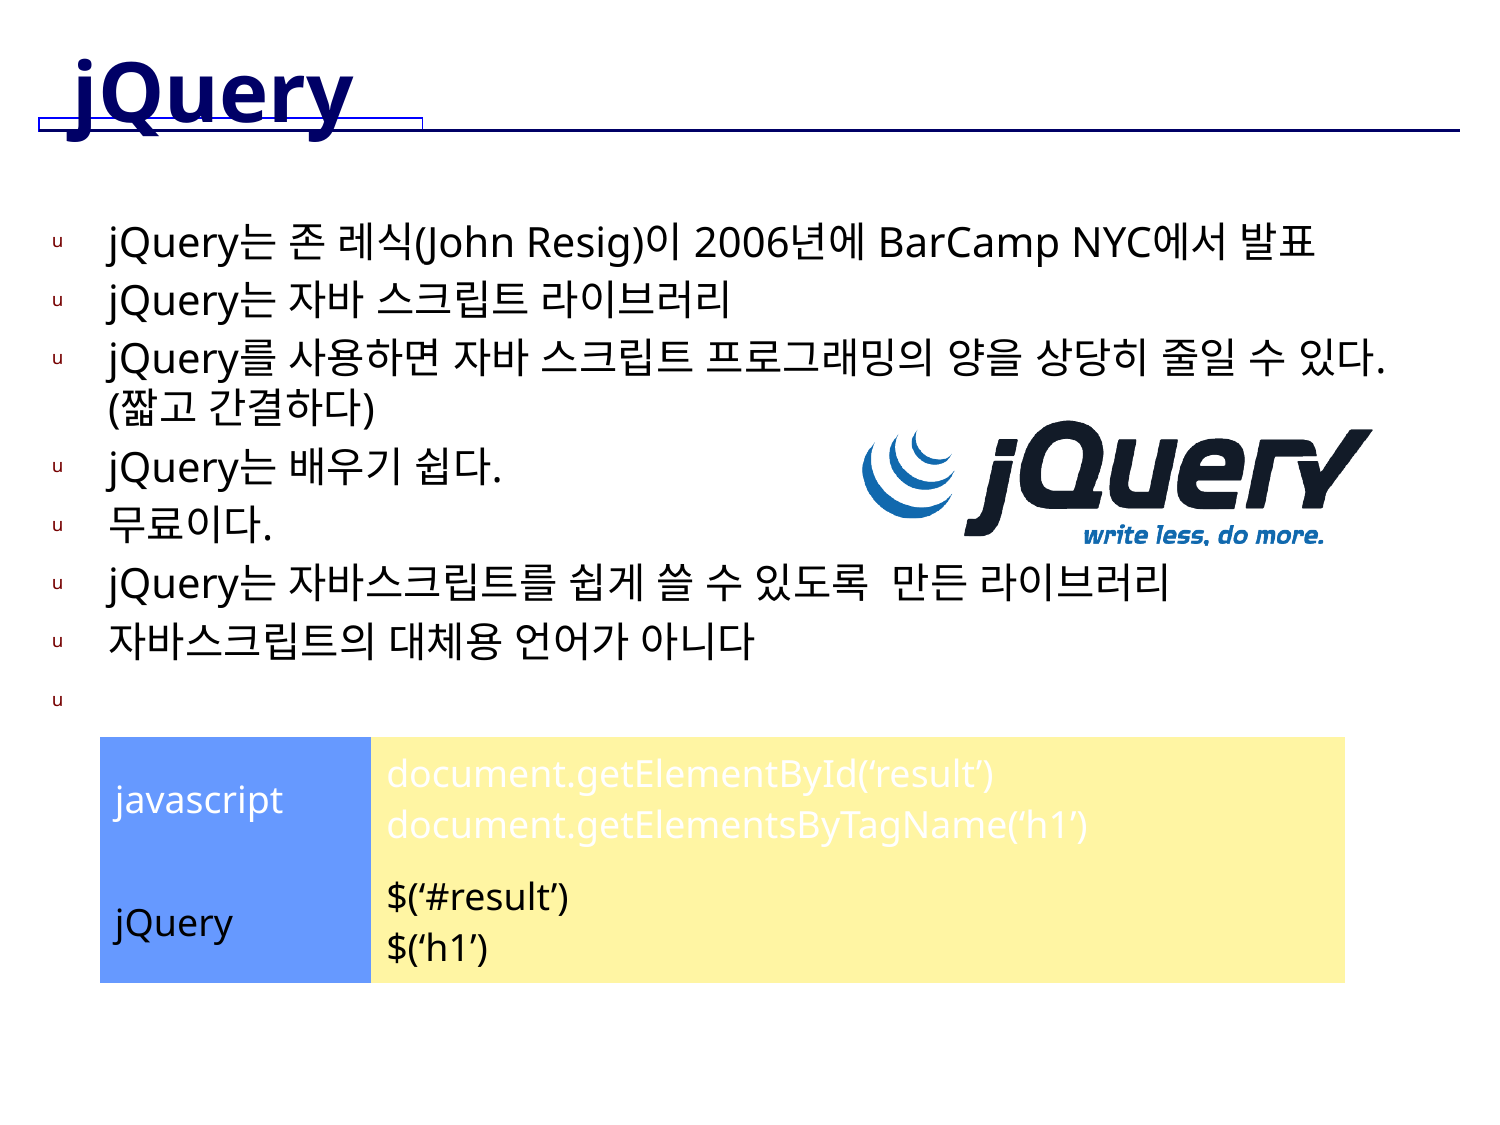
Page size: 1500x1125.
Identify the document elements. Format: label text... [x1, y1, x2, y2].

table_cell $(‘#result’) $(‘h1’) [371, 860, 1345, 983]
picture [862, 420, 1373, 546]
table_cell jQuery [100, 860, 371, 983]
table_header javascript [100, 737, 371, 860]
title jQuery [58, 31, 1077, 110]
list jQuery는 존 레식(John Resig)이 2006년에 BarCamp NYC에서 발표 jQuery는 자바 스크립트 라이브러리 jQuery를 사용하면 자바 스크립트 프로그래밍의 양을 상당히 줄일 수 있다. (짧고 간결하다) jQuery는 배우기 쉽다. 무료이다. jQuery는 자바스크립트를 쉽게 쓸 수 있도록 만든 라이브러리 자바스크립트의 대체용 언어가 아니다 [37, 208, 1458, 1031]
table_header document.getElementById(‘result’) document.getElementsByTagName(‘h1’) [371, 737, 1345, 860]
